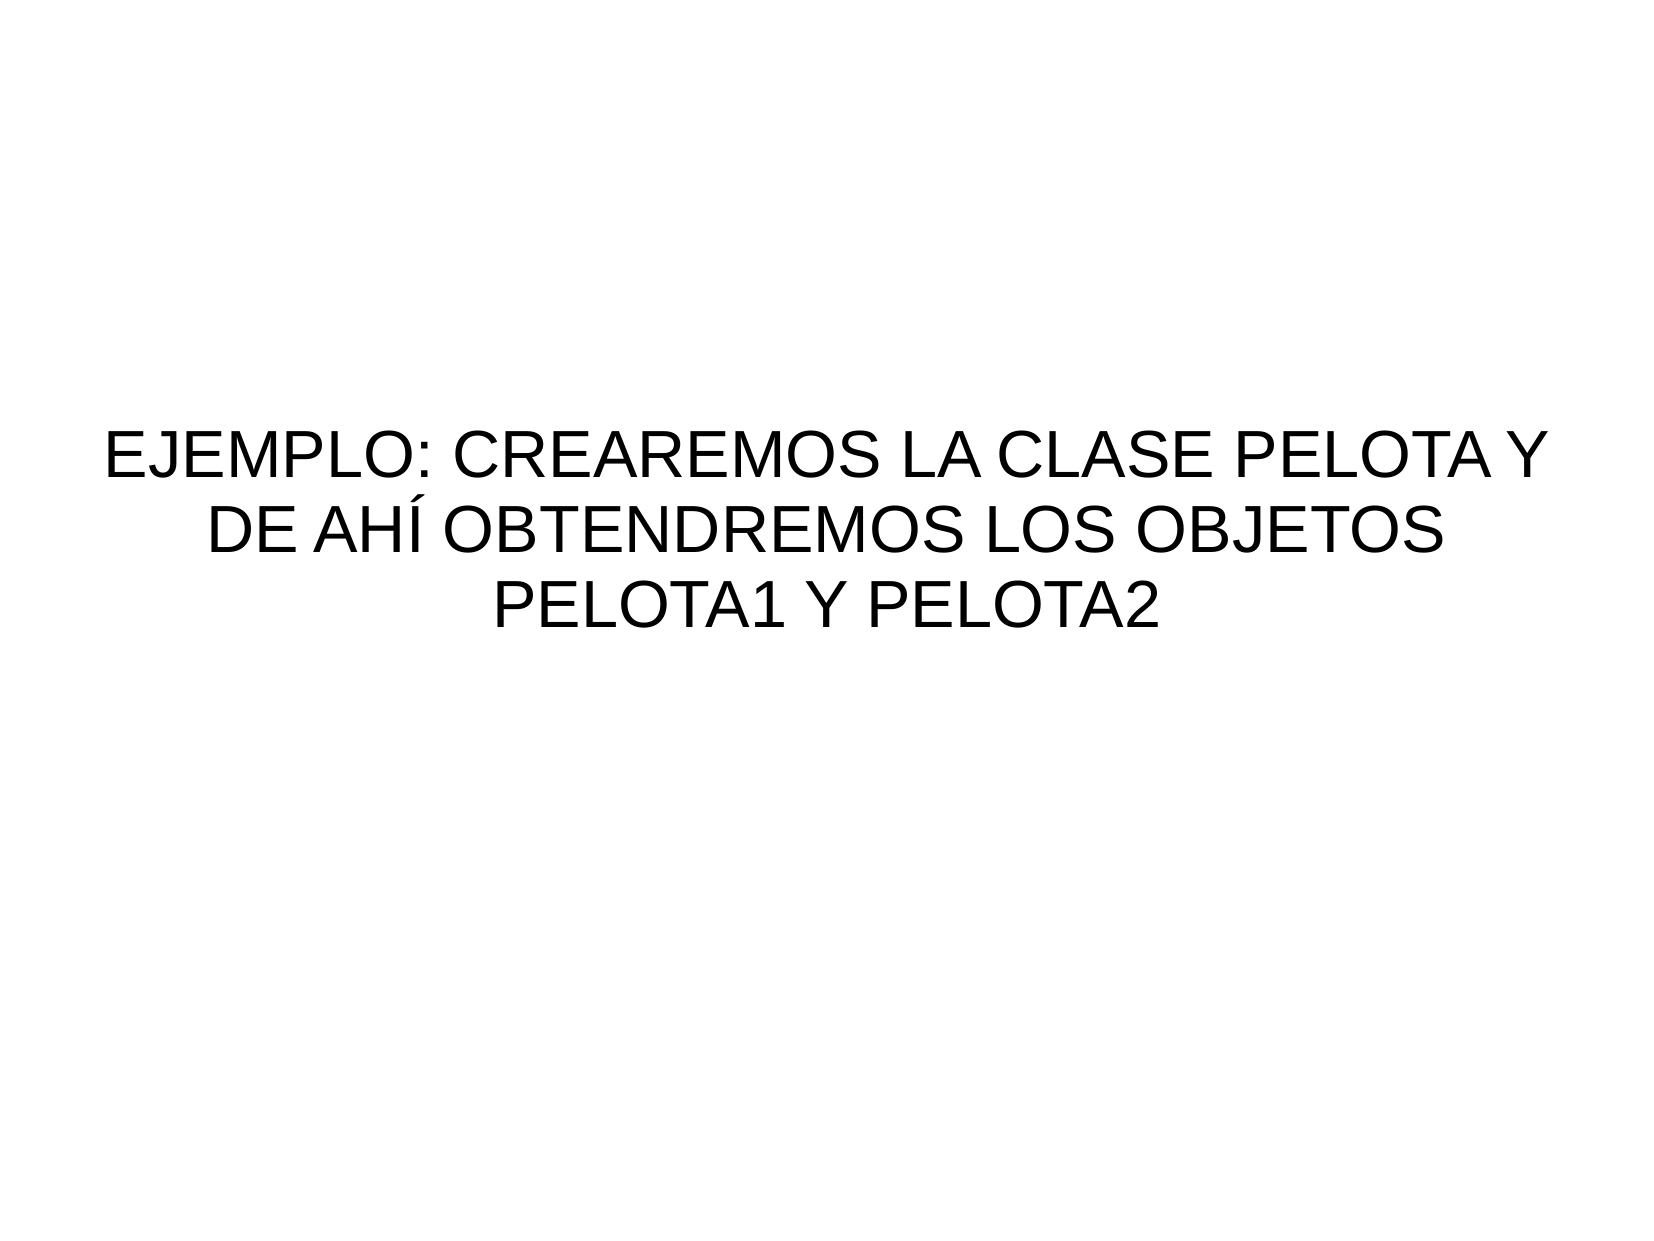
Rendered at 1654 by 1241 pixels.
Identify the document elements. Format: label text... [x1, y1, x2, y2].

subtitle EJEMPLO: CREAREMOS LA CLASE PELOTA Y DE AHÍ OBTENDREMOS LOS OBJETOS PELOTA1 Y PELOTA2 [82, 49, 1571, 1010]
